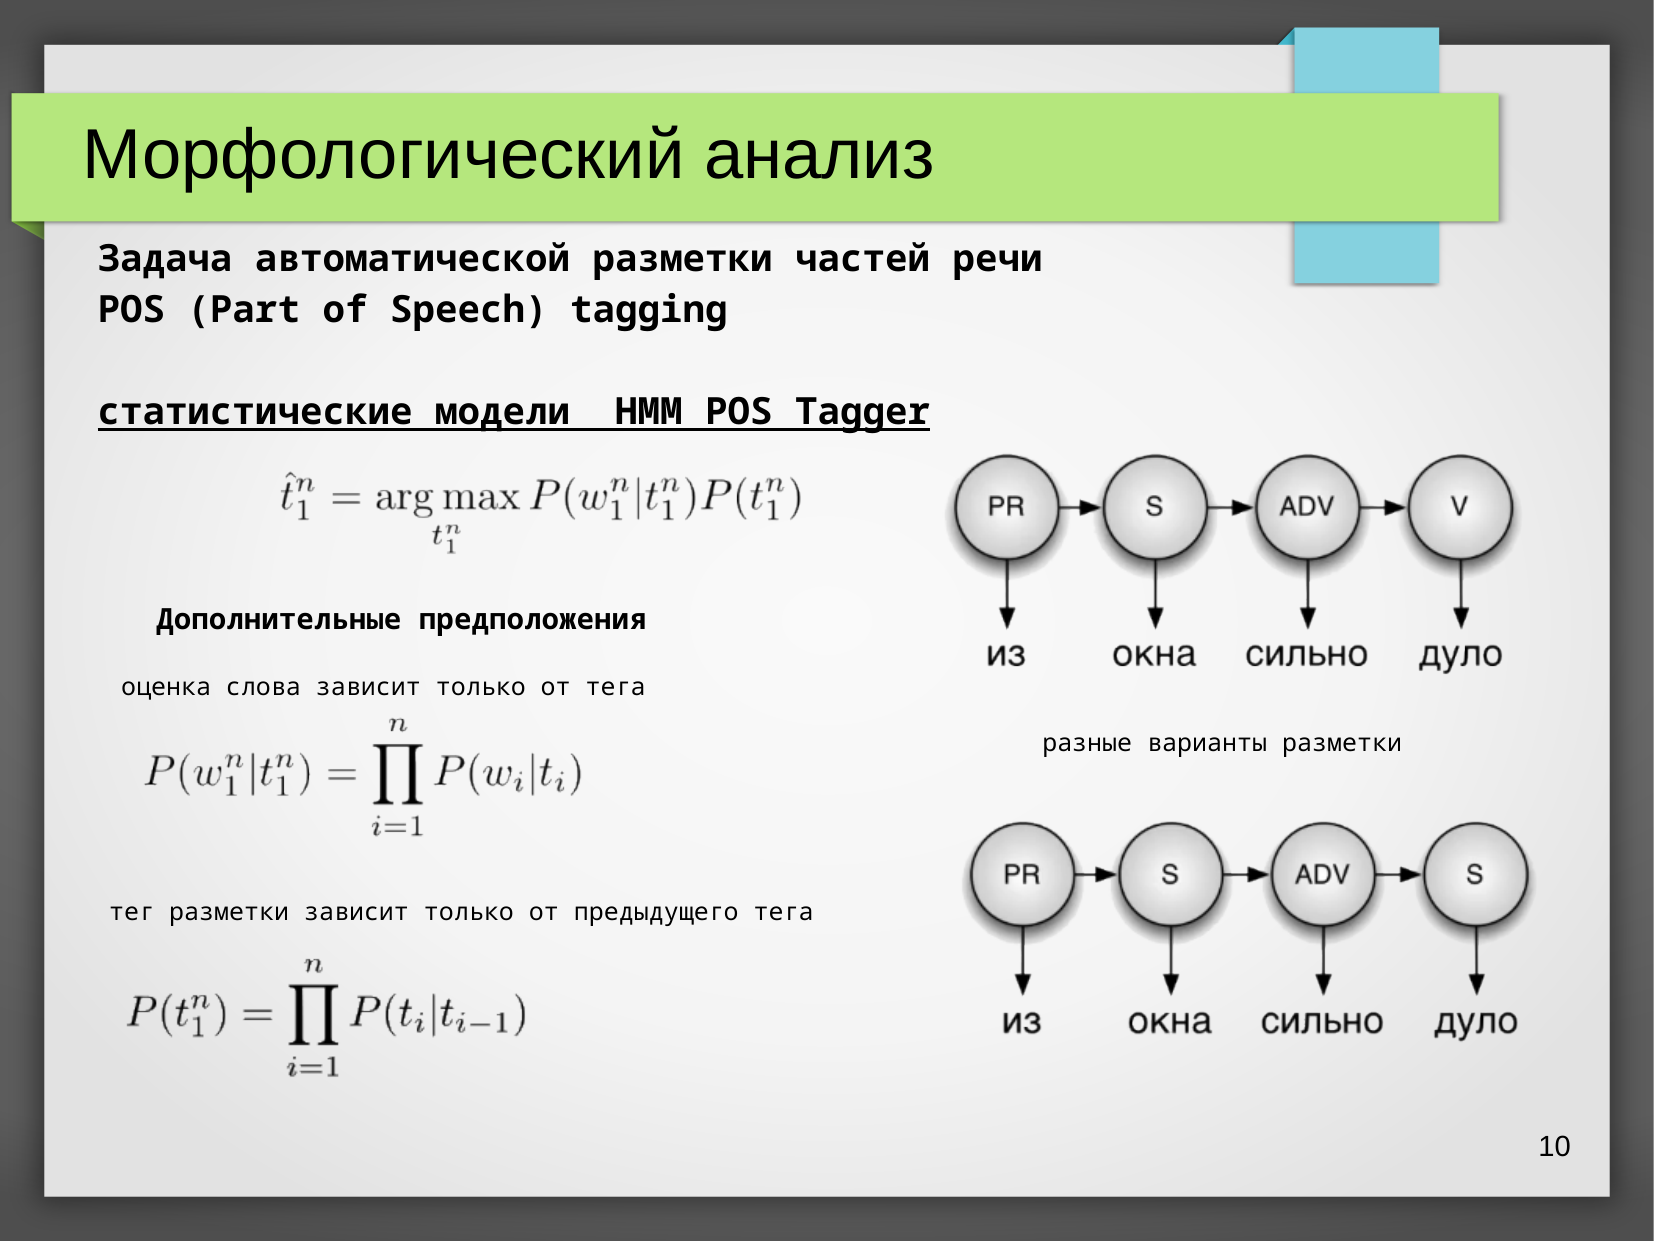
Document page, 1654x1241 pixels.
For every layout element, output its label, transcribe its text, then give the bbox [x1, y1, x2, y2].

text_box тег разметки зависит только от предыдущего тега [94, 885, 851, 936]
text_box разные варианты разметки [1027, 717, 1477, 768]
picture [0, 0, 1654, 1241]
text_box Дополнительные предположения [141, 590, 674, 661]
text_box оценка слова зависит только от тега [106, 661, 697, 709]
title Морфологический анализ [82, 114, 993, 194]
text_box Задача автоматической разметки частей речи POS (Part of Speech) tagging статистические модели HMM POS Tagger [82, 224, 1205, 426]
